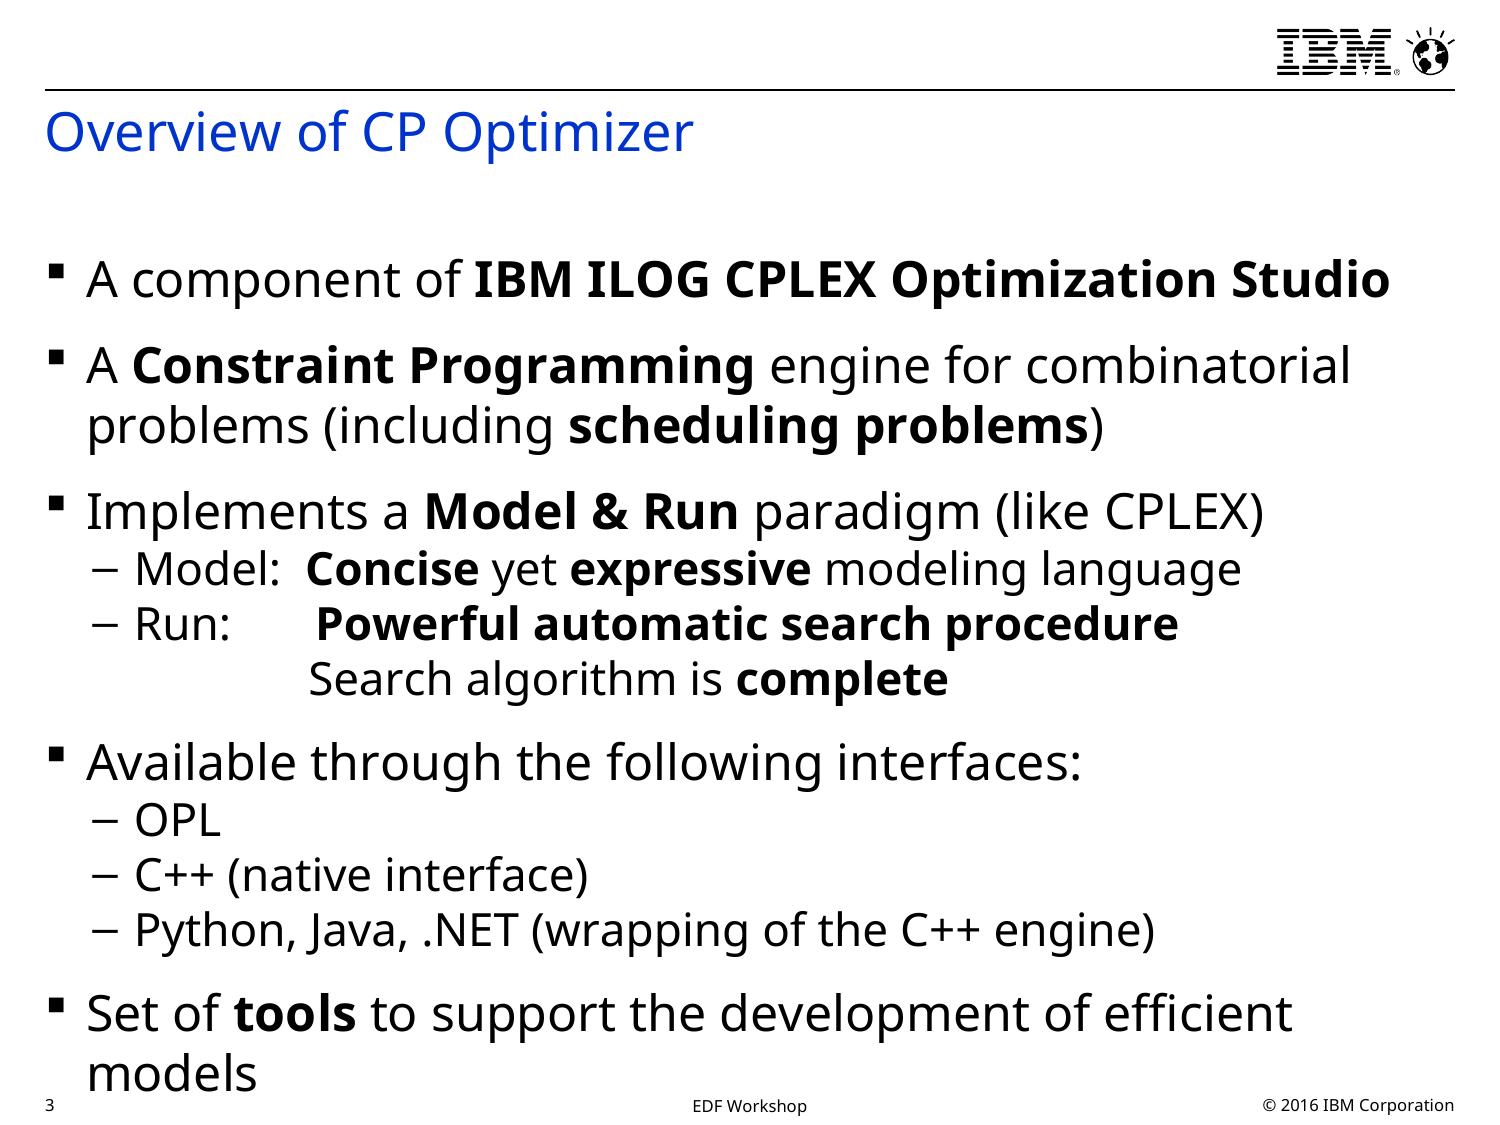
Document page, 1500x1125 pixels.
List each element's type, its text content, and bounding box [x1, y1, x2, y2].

picture [1260, 10, 1468, 90]
list A component of IBM ILOG CPLEX Optimization Studio A Constraint Programming engine for combinatorial problems (including scheduling problems) Implements a Model & Run paradigm (like CPLEX) Model: Concise yet expressive modeling language Run: Powerful automatic search procedure Search algorithm is complete Available through the following interfaces: OPL C++ (native interface) Python, Java, .NET (wrapping of the C++ engine) Set of tools to support the development of efficient models [29, 239, 1455, 1066]
title Overview of CP Optimizer [29, 97, 1455, 203]
